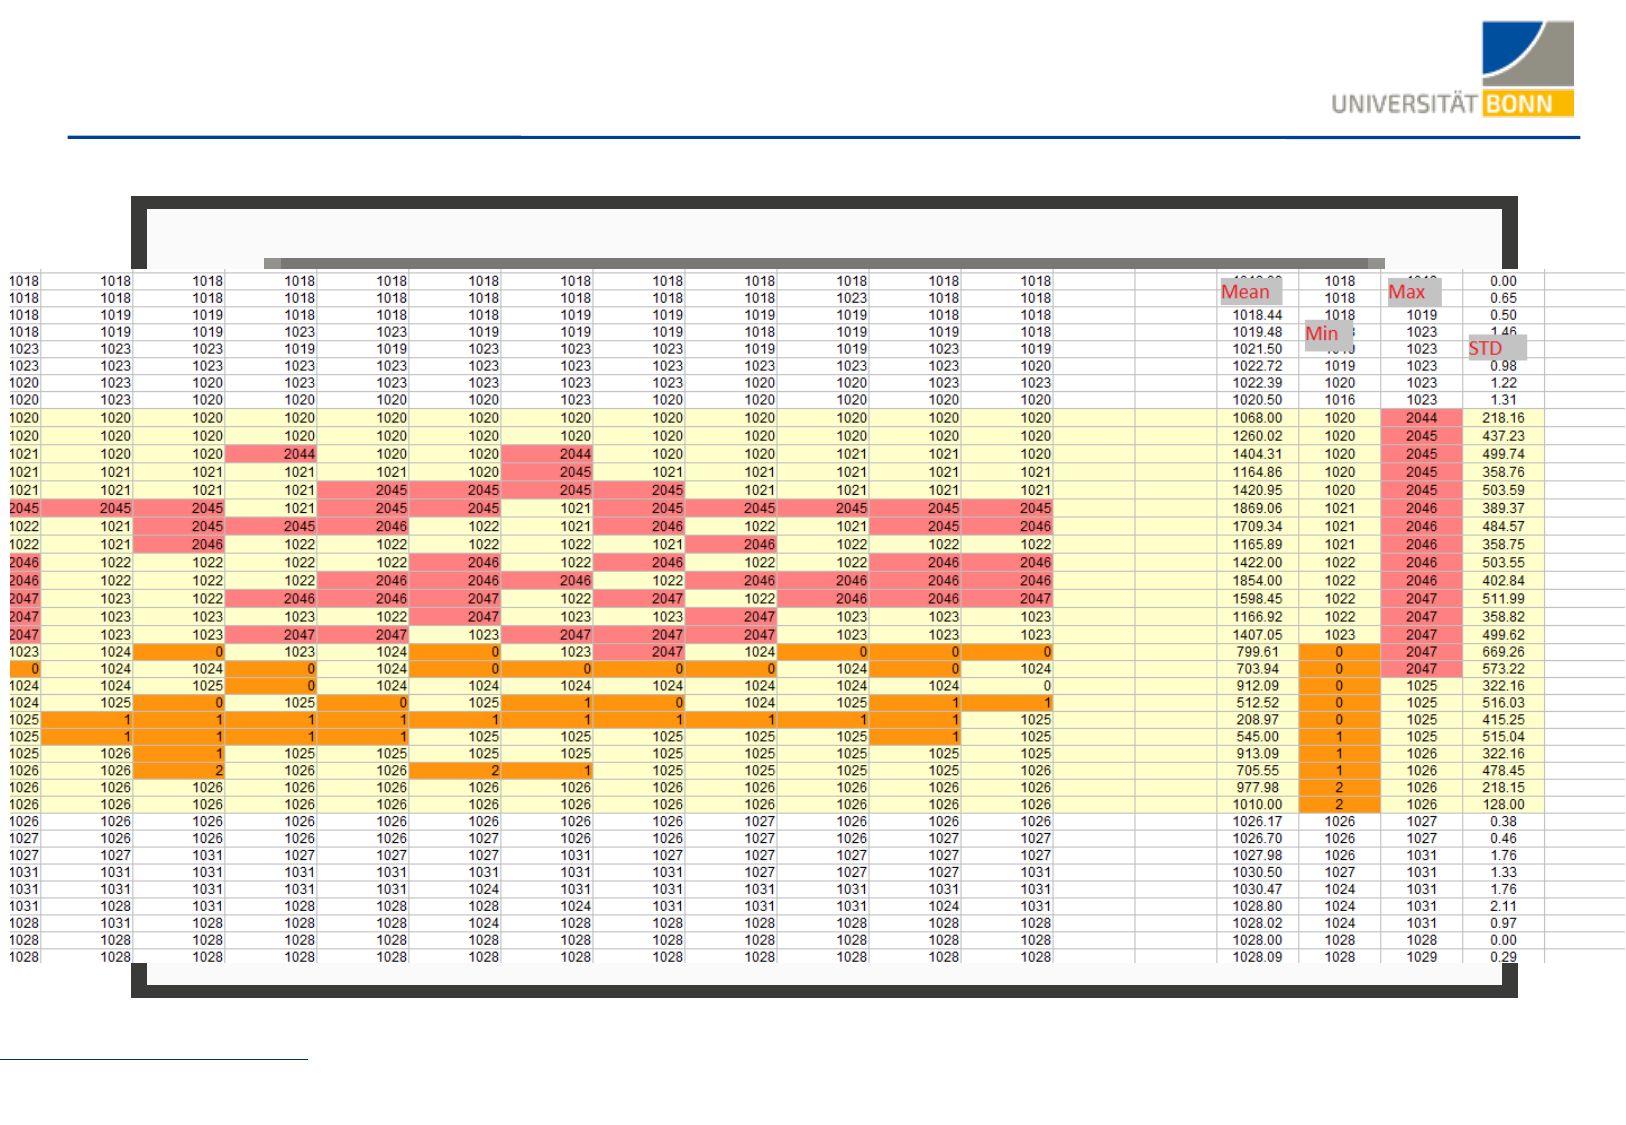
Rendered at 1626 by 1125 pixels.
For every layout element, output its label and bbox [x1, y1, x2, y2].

picture [1330, 0, 1574, 137]
chart [81, 160, 1569, 269]
picture [10, 269, 1625, 963]
chart [81, 963, 1569, 1035]
